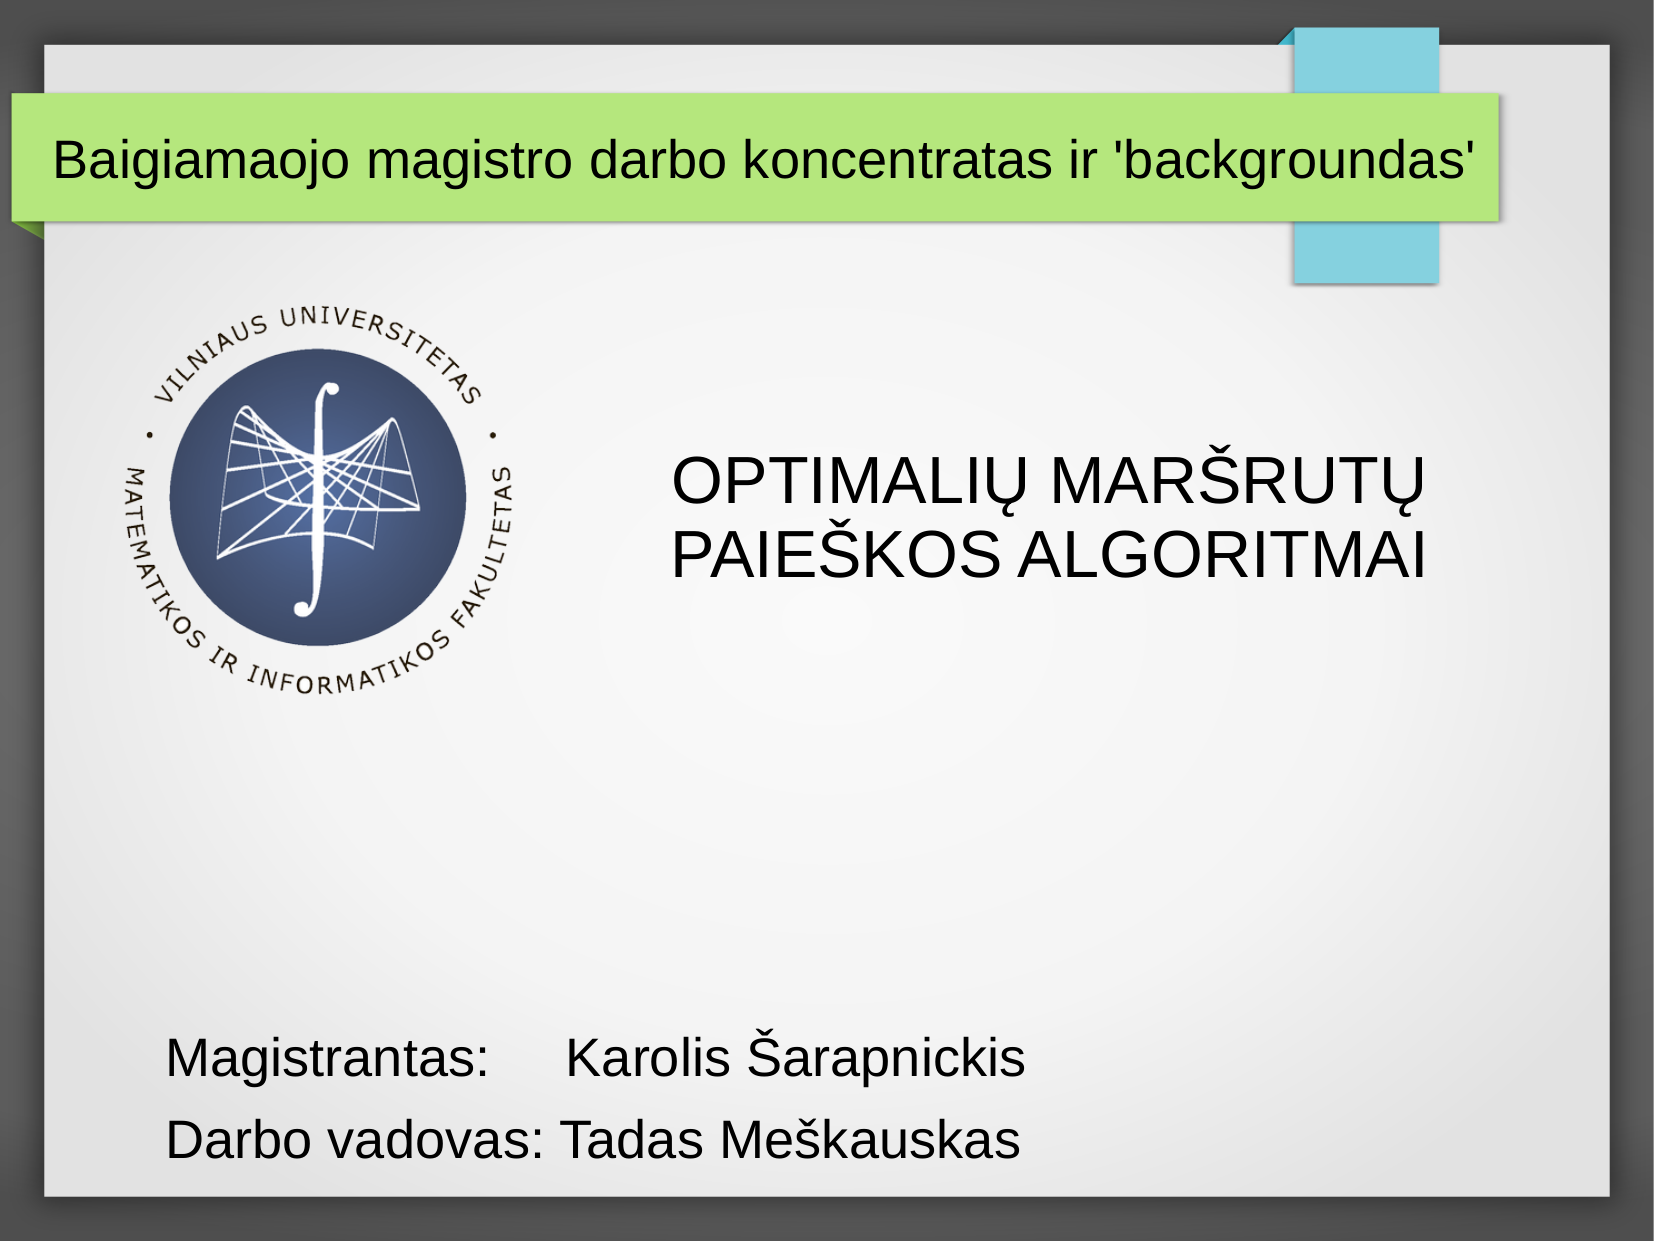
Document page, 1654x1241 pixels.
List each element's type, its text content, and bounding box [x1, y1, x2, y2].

subtitle Baigiamaojo magistro darbo koncentratas ir 'backgroundas' [30, 105, 1501, 215]
text_box OPTIMALIŲ MARŠRUTŲ PAIEŠKOS ALGORITMAI [525, 435, 1576, 601]
text_box Magistrantas: Karolis Šarapnickis [45, 1005, 1606, 1095]
text_box Darbo vadovas: Tadas Meškauskas [45, 1095, 1606, 1186]
picture [0, 0, 1654, 1241]
